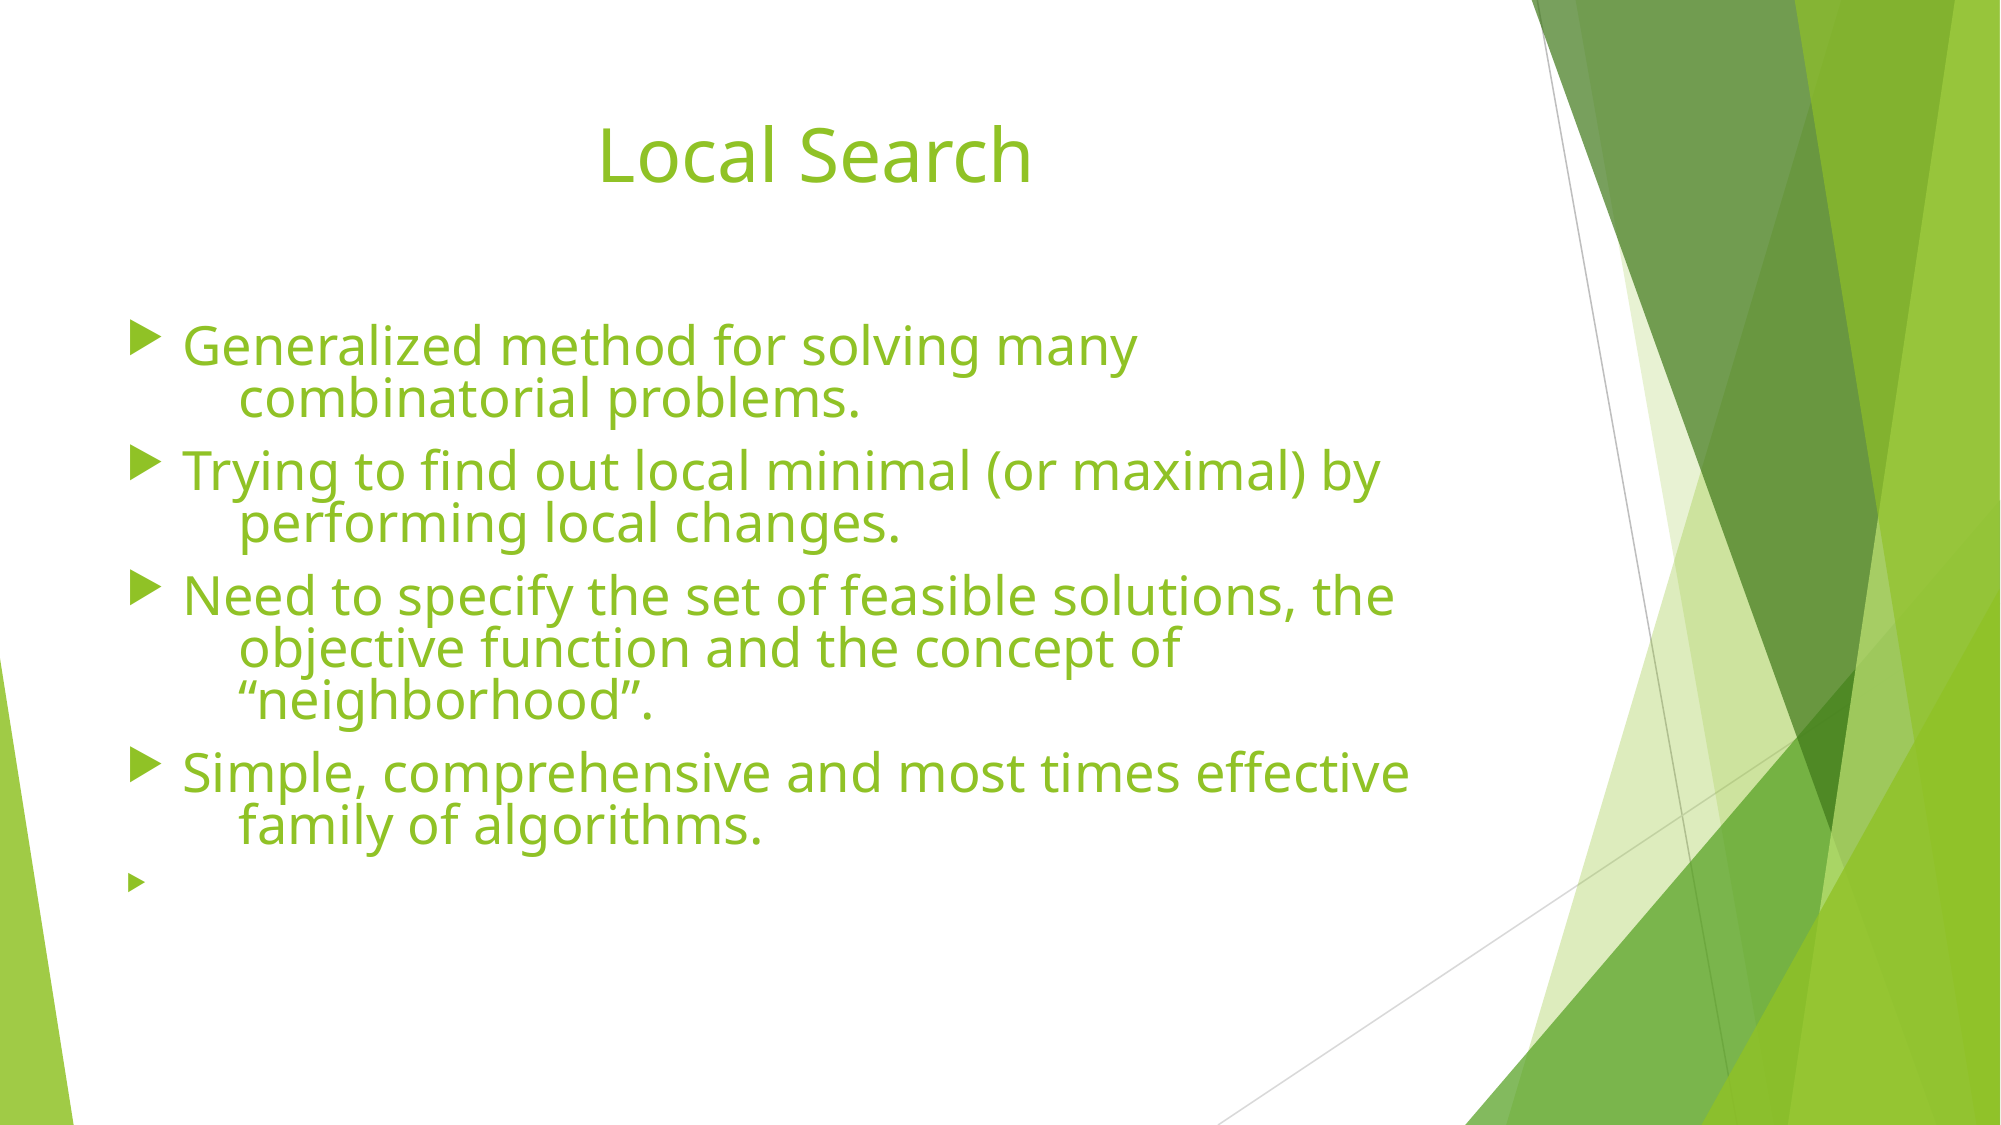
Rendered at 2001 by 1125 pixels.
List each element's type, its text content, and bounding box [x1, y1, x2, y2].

list Generalized method for solving many combinatorial problems. Trying to find out local minimal (or maximal) by performing local changes. Need to specify the set of feasible solutions, the objective function and the concept of “neighborhood”. Simple, comprehensive and most times effective family of algorithms. [111, 316, 1522, 954]
title Local Search [111, 99, 1522, 316]
